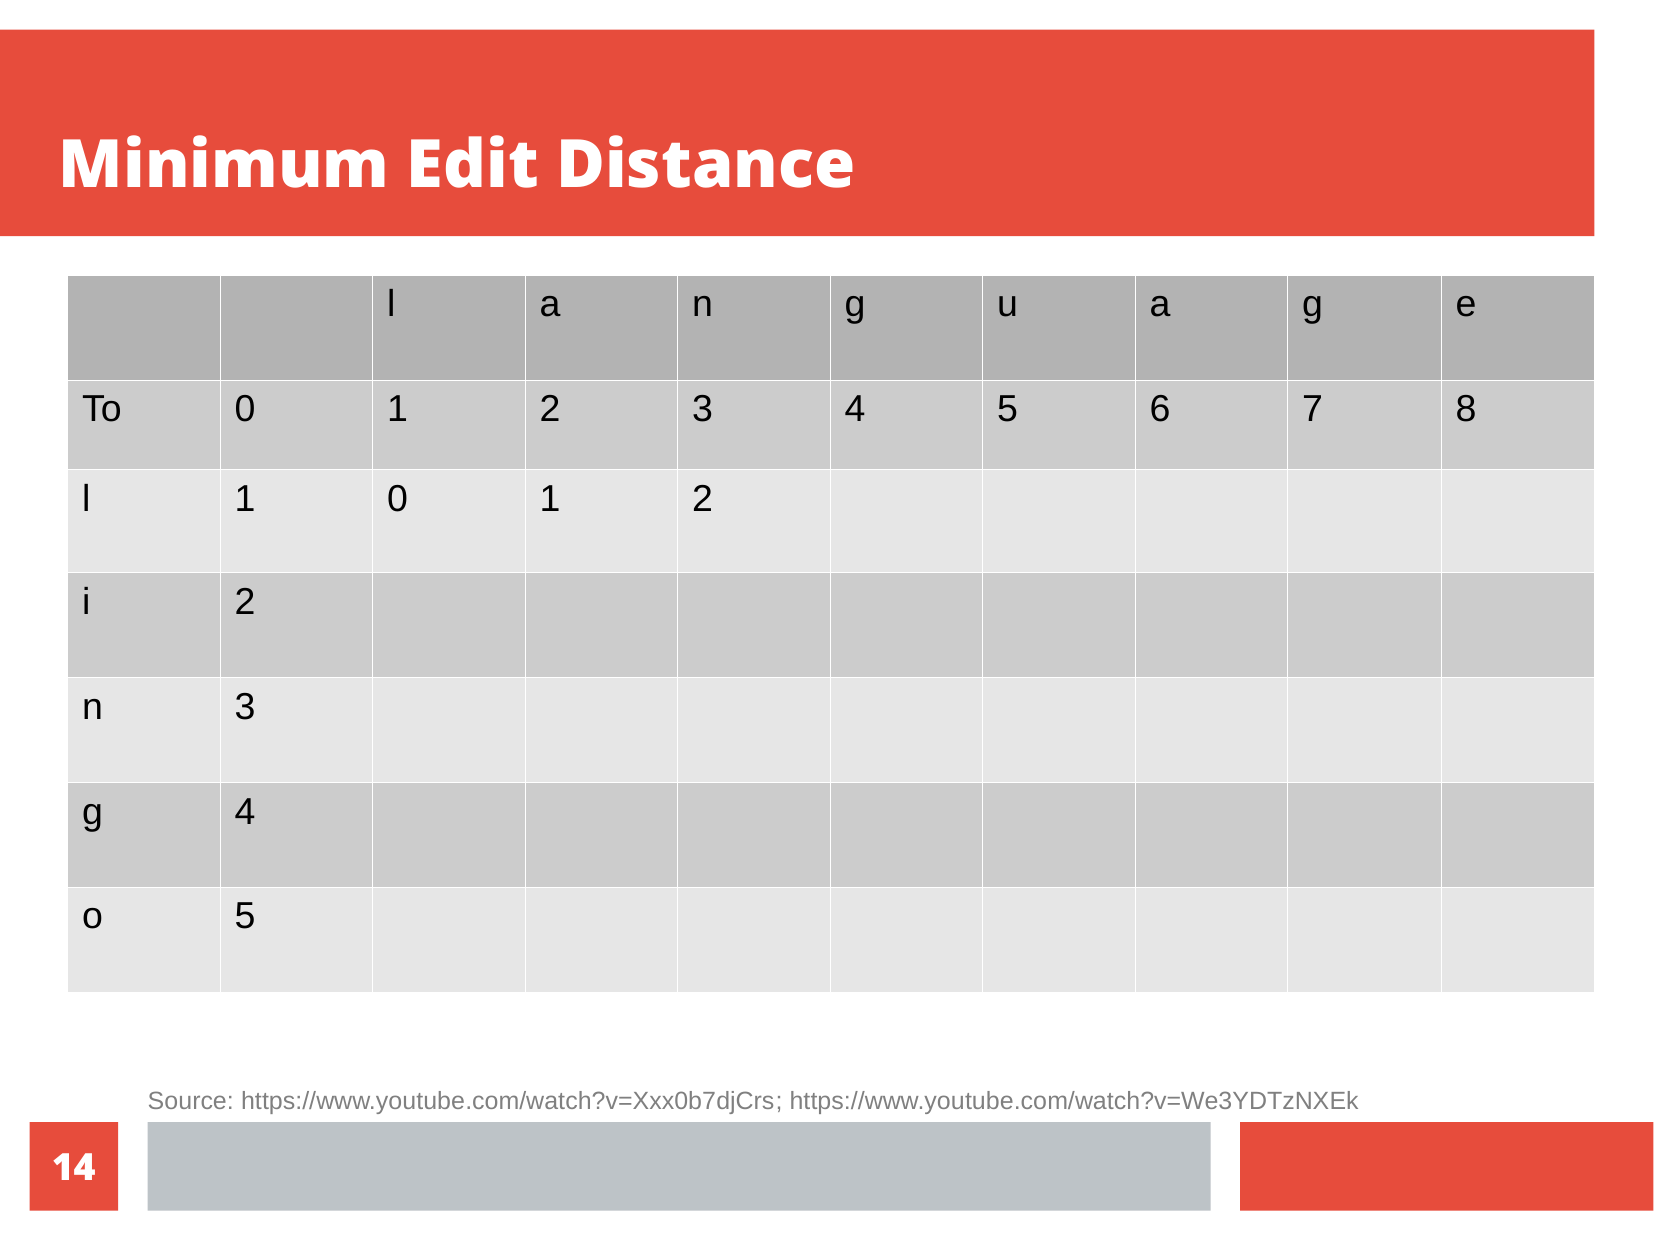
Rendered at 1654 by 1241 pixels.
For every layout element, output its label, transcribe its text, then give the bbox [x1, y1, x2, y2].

table_cell [678, 573, 830, 677]
table_cell [1136, 888, 1287, 992]
table_cell [983, 678, 1135, 782]
table_cell [831, 470, 982, 572]
table_header [68, 276, 220, 380]
table_cell 1 [373, 381, 525, 469]
table_cell i [68, 573, 220, 677]
table_cell [526, 888, 677, 992]
table_header a [526, 276, 677, 380]
table_cell 4 [221, 783, 372, 887]
table_header g [1288, 276, 1441, 380]
table_cell 5 [221, 888, 372, 992]
table_cell [1442, 573, 1594, 677]
table_cell [983, 470, 1135, 572]
table_header e [1442, 276, 1594, 380]
table_cell 4 [831, 381, 982, 469]
table_cell 8 [1442, 381, 1594, 469]
table_cell [373, 888, 525, 992]
table_header l [373, 276, 525, 380]
table_header a [1136, 276, 1287, 380]
table_cell [678, 888, 830, 992]
table_header [221, 276, 372, 380]
table_cell 3 [221, 678, 372, 782]
table_cell 2 [678, 470, 830, 572]
table_cell [1288, 783, 1441, 887]
table_cell [373, 678, 525, 782]
table_cell [373, 573, 525, 677]
table_cell o [68, 888, 220, 992]
table_cell [1442, 470, 1594, 572]
table_cell n [68, 678, 220, 782]
table_cell [1136, 573, 1287, 677]
table_cell 2 [221, 573, 372, 677]
table_cell [1288, 678, 1441, 782]
table_cell 3 [678, 381, 830, 469]
table_cell [526, 783, 677, 887]
table_cell [831, 783, 982, 887]
table_cell [1442, 888, 1594, 992]
table_cell [373, 783, 525, 887]
table_cell [1442, 678, 1594, 782]
table_cell [678, 678, 830, 782]
table_header u [983, 276, 1135, 380]
table_header n [678, 276, 830, 380]
list Source: https://www.youtube.com/watch?v=Xxx0b7djCrs; https://www.youtube.com/watch?v=We3YDTzNXEk [112, 1086, 1619, 1128]
table_cell [678, 783, 830, 887]
table_cell [526, 573, 677, 677]
title Minimum Edit Distance [59, 59, 1595, 207]
table_cell [1288, 573, 1441, 677]
table_header g [831, 276, 982, 380]
table_cell l [68, 470, 220, 572]
table_cell 0 [373, 470, 525, 572]
table_cell 1 [526, 470, 677, 572]
table_cell 5 [983, 381, 1135, 469]
table_cell [1288, 888, 1441, 992]
table_cell 7 [1288, 381, 1441, 469]
table_cell [1442, 783, 1594, 887]
table_cell [1136, 678, 1287, 782]
table_cell [983, 888, 1135, 992]
table_cell [526, 678, 677, 782]
table_cell [983, 573, 1135, 677]
table_cell 1 [221, 470, 372, 572]
table_cell To [68, 381, 220, 469]
table_cell [831, 888, 982, 992]
table_cell g [68, 783, 220, 887]
table_cell [831, 573, 982, 677]
table_cell [1136, 470, 1287, 572]
table_cell 0 [221, 381, 372, 469]
table_cell [983, 783, 1135, 887]
table_cell [831, 678, 982, 782]
table_cell [1136, 783, 1287, 887]
table_cell [1288, 470, 1441, 572]
table_cell 2 [526, 381, 677, 469]
table_cell 6 [1136, 381, 1287, 469]
